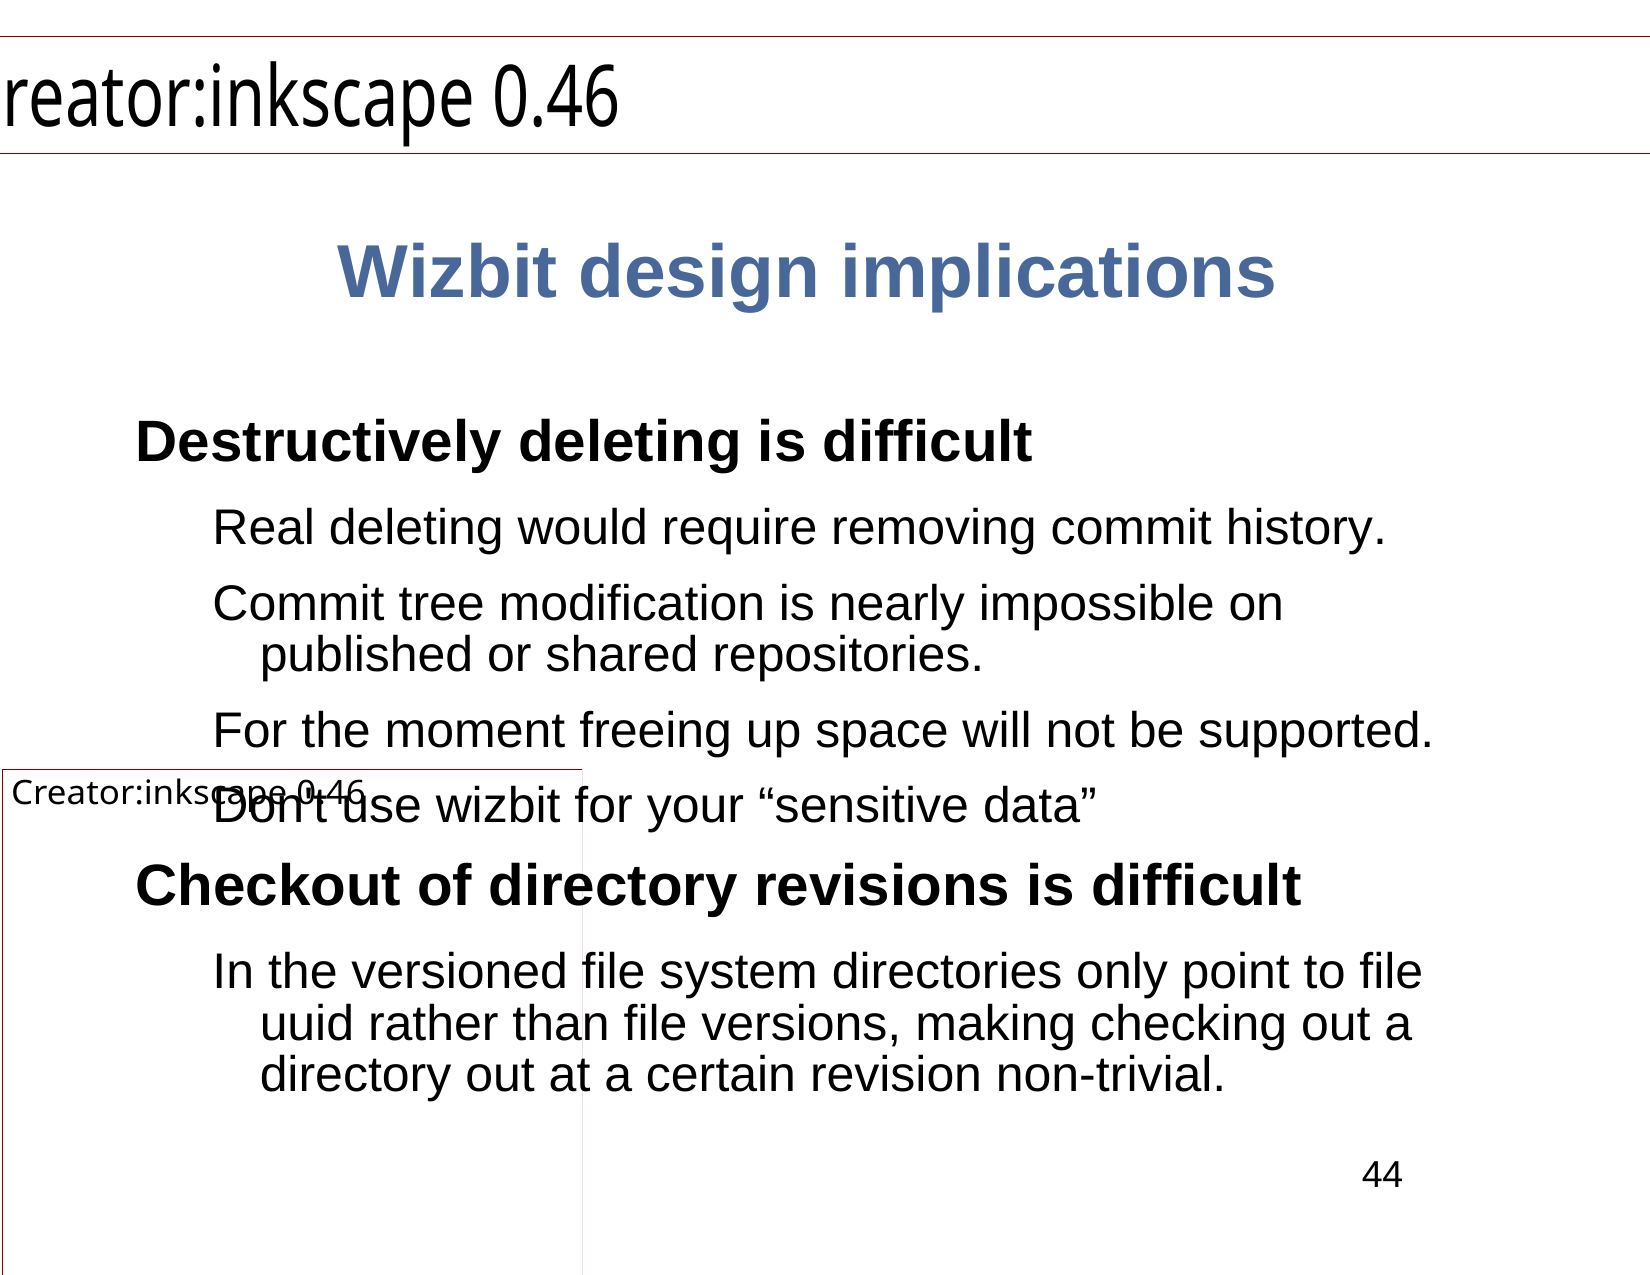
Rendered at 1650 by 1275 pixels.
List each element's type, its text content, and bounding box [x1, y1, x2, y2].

list Destructively deleting is difficult Real deleting would require removing commit history. Commit tree modification is nearly impossible on published or shared repositories. For the moment freeing up space will not be supported. Don't use wizbit for your “sensitive data” Checkout of directory revisions is difficult In the versioned file system directories only point to file uuid rather than file versions, making checking out a directory out at a certain revision non-trivial. [118, 413, 1498, 1126]
title Wizbit design implications [118, 177, 1498, 371]
